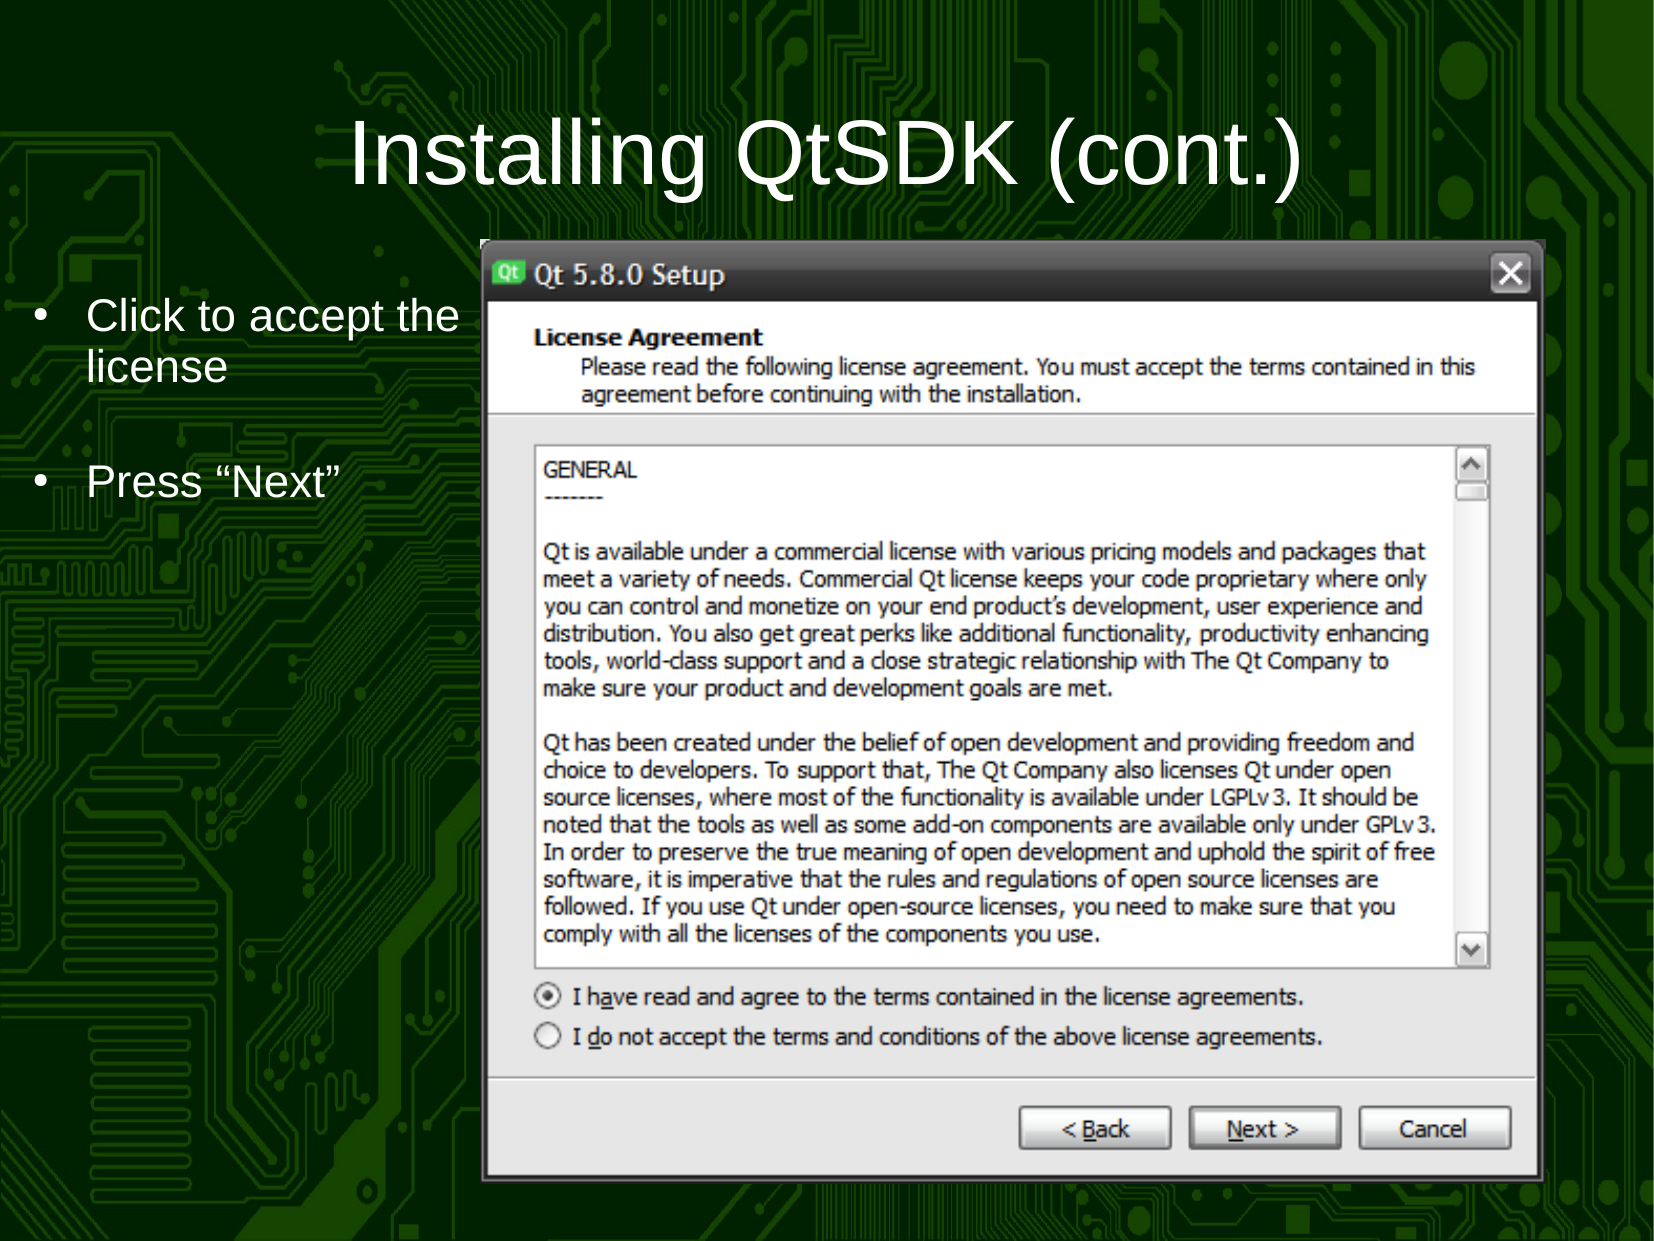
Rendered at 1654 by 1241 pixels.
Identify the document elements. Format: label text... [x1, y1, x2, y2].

picture [0, 0, 1654, 1241]
title Installing QtSDK (cont.) [82, 49, 1571, 257]
list Click to accept the license Press “Next” [15, 290, 480, 556]
